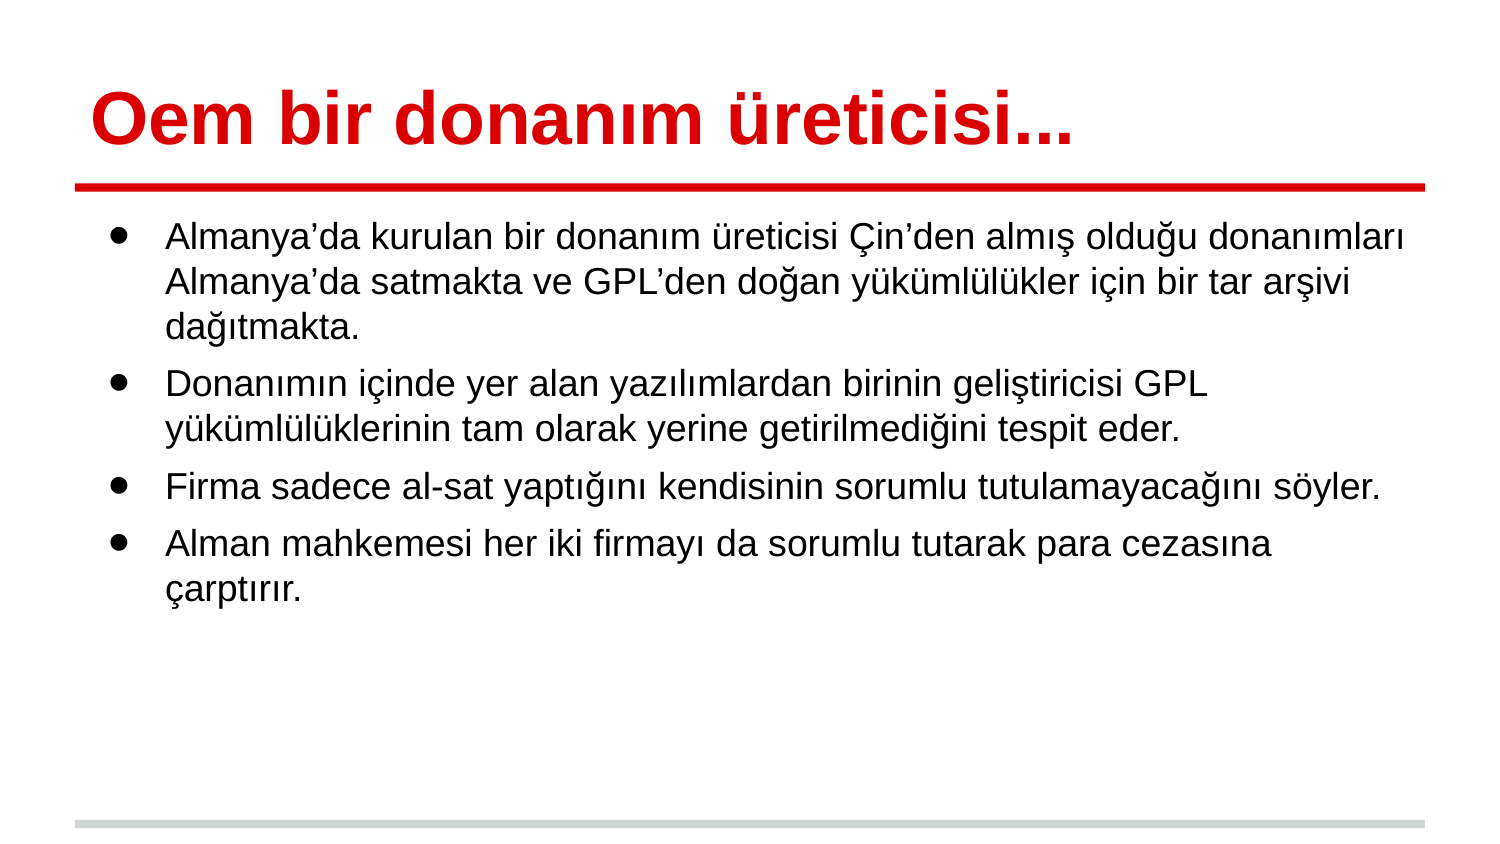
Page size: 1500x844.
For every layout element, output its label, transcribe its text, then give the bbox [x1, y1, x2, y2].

list Almanya’da kurulan bir donanım üreticisi Çin’den almış olduğu donanımları Almanya’da satmakta ve GPL’den doğan yükümlülükler için bir tar arşivi dağıtmakta. Donanımın içinde yer alan yazılımlardan birinin geliştiricisi GPL yükümlülüklerinin tam olarak yerine getirilmediğini tespit eder. Firma sadece al-sat yaptığını kendisinin sorumlu tutulamayacağını söyler. Alman mahkemesi her iki firmayı da sorumlu tutarak para cezasına çarptırır. [75, 196, 1425, 808]
title Oem bir donanım üreticisi... [75, 33, 1425, 175]
